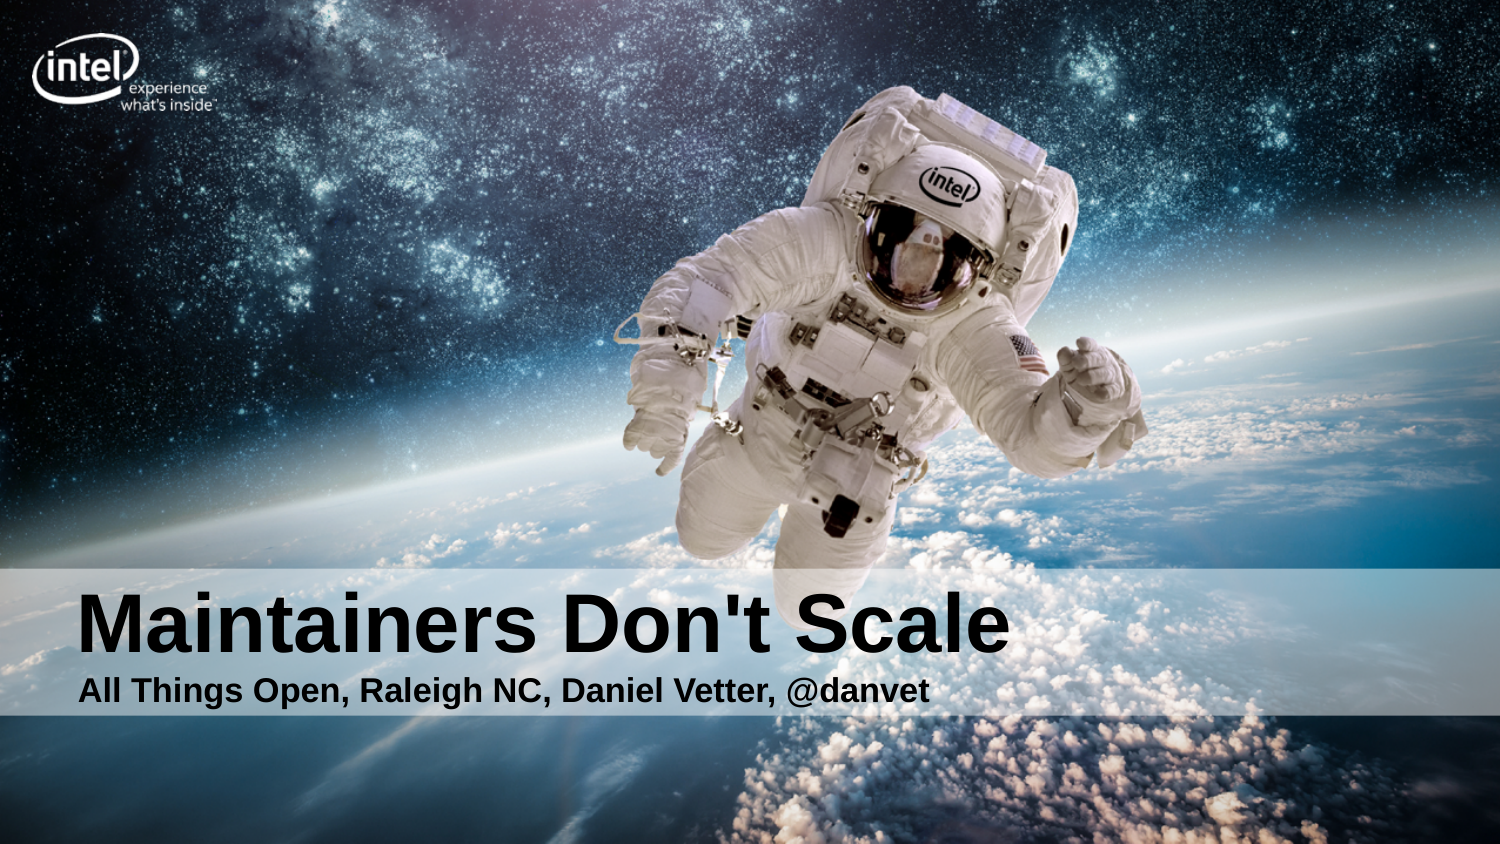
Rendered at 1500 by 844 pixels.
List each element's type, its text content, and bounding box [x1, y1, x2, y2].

picture [0, 0, 1500, 568]
title Maintainers Don't Scale [61, 576, 1444, 677]
picture [0, 716, 1500, 844]
subtitle All Things Open, Raleigh NC, Daniel Vetter, @danvet [62, 660, 1445, 717]
